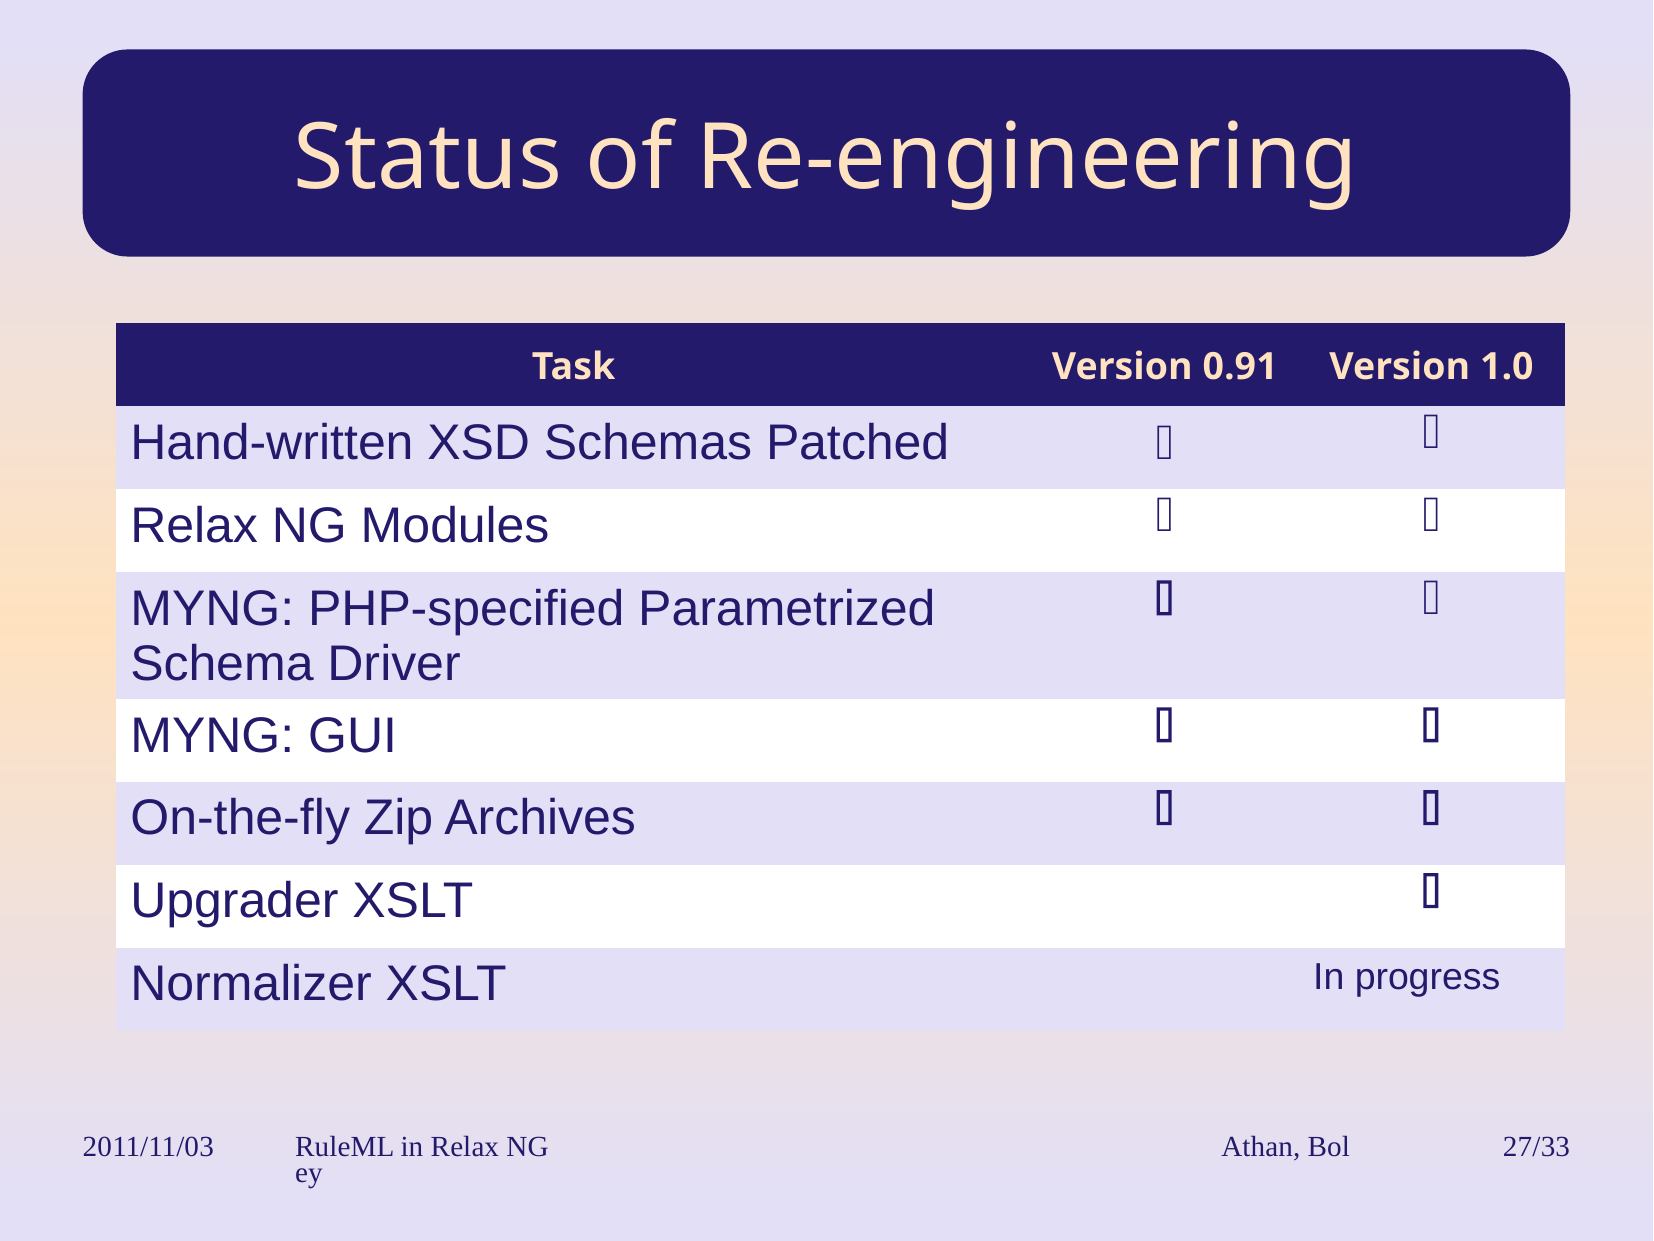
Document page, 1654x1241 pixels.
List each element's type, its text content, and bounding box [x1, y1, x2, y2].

table_cell Upgrader XSLT [116, 865, 1032, 948]
title Status of Re-engineering [82, 49, 1571, 257]
table_cell  [1298, 865, 1565, 948]
table_cell In progress [1298, 948, 1565, 1031]
table_cell  [1298, 782, 1565, 865]
table_cell [1032, 865, 1298, 948]
table_cell  [1032, 699, 1298, 782]
table_cell  [1298, 572, 1565, 699]
table_cell  [1298, 489, 1565, 572]
table_cell MYNG: GUI [116, 699, 1032, 782]
table_cell On-the-fly Zip Archives [116, 782, 1032, 865]
table_cell  [1298, 406, 1565, 489]
table_cell  [1032, 572, 1298, 699]
table_cell Normalizer XSLT [116, 948, 1032, 1031]
table_cell  [1032, 406, 1298, 489]
table_header Version 0.91 [1032, 323, 1298, 406]
table_cell  [1032, 782, 1298, 865]
table_header Version 1.0 [1298, 323, 1565, 406]
table_cell  [1032, 489, 1298, 572]
table_cell  [1298, 699, 1565, 782]
table_cell [1032, 948, 1298, 1031]
table_header Task [116, 323, 1032, 406]
table_cell Relax NG Modules [116, 489, 1032, 572]
table_cell MYNG: PHP-specified Parametrized Schema Driver [116, 572, 1032, 699]
table_cell Hand-written XSD Schemas Patched [116, 406, 1032, 489]
